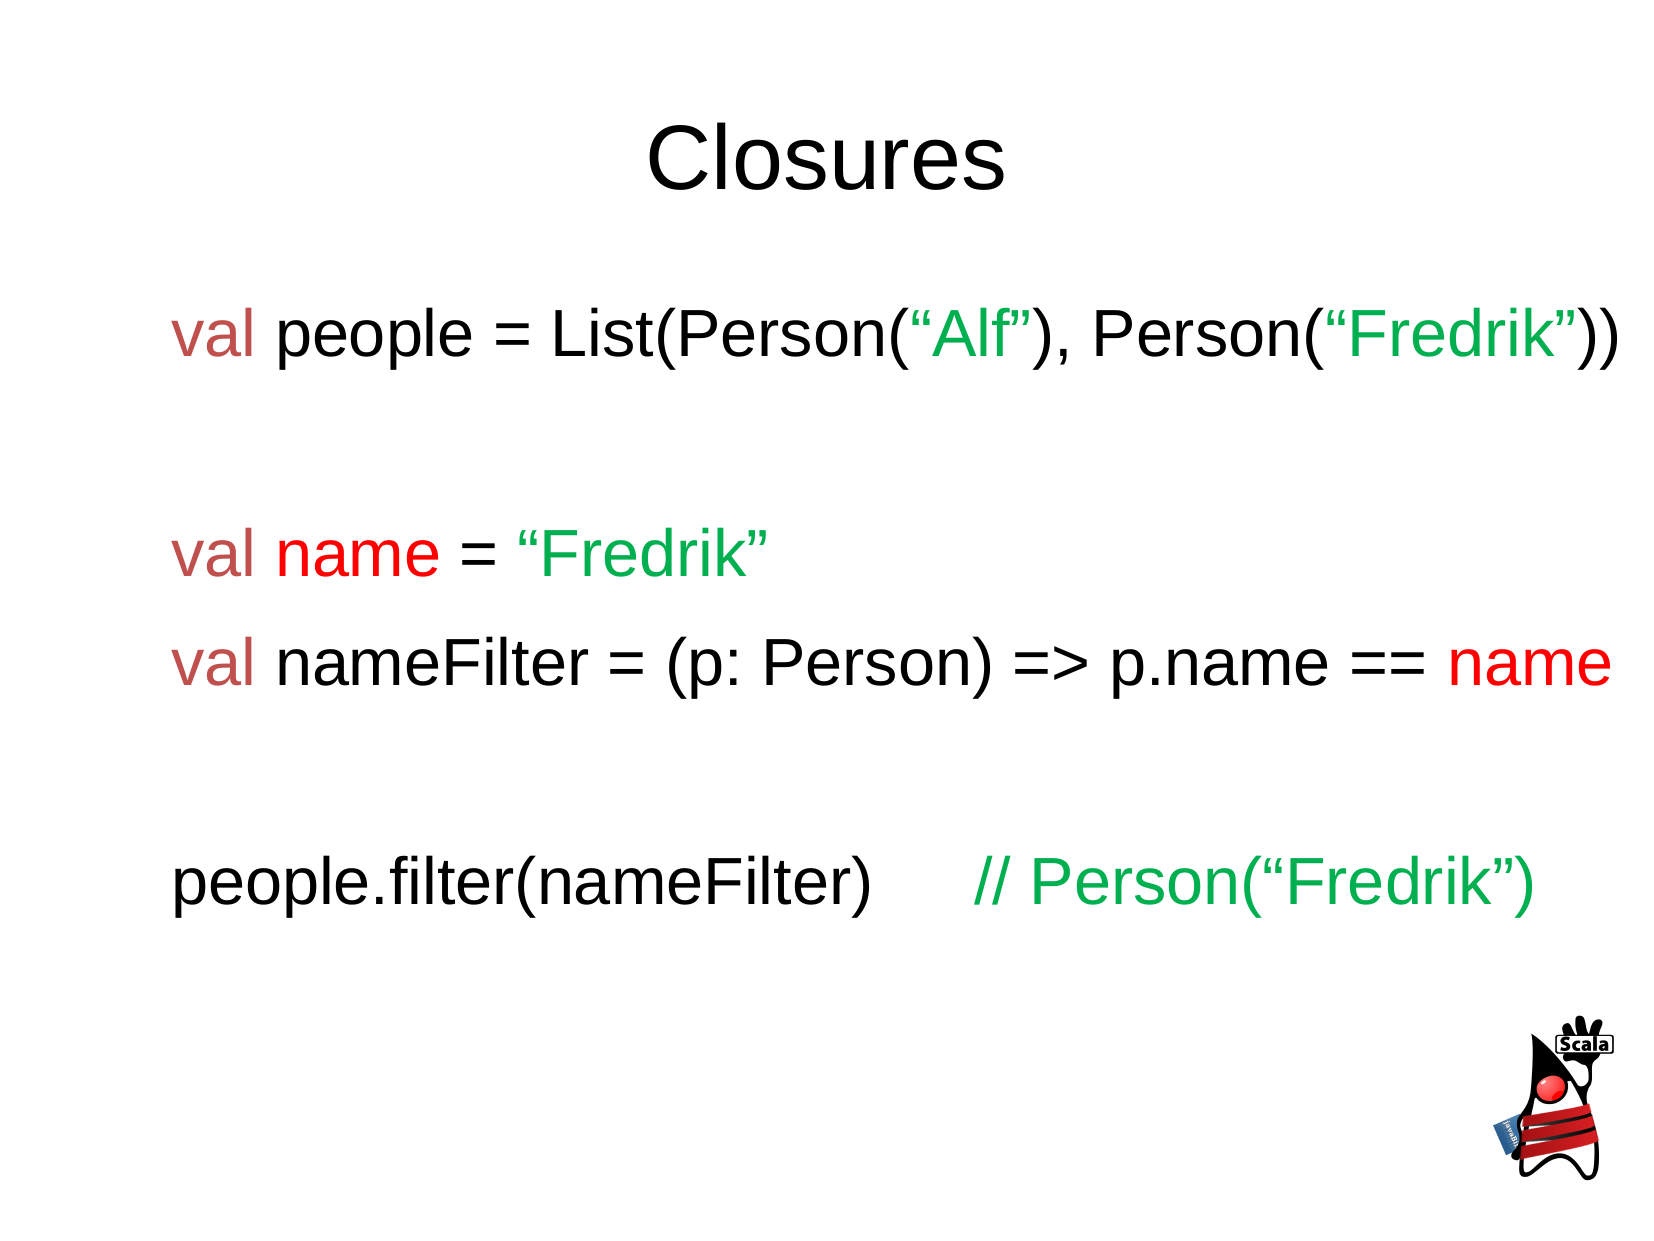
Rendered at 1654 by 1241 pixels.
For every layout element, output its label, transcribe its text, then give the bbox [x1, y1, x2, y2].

list val people = List(Person(“Alf”), Person(“Fredrik”)) val name = “Fredrik” val nameFilter = (p: Person) => p.name == name people.filter(nameFilter) // Person(“Fredrik”) [82, 290, 1654, 1109]
title Closures [82, 56, 1571, 250]
